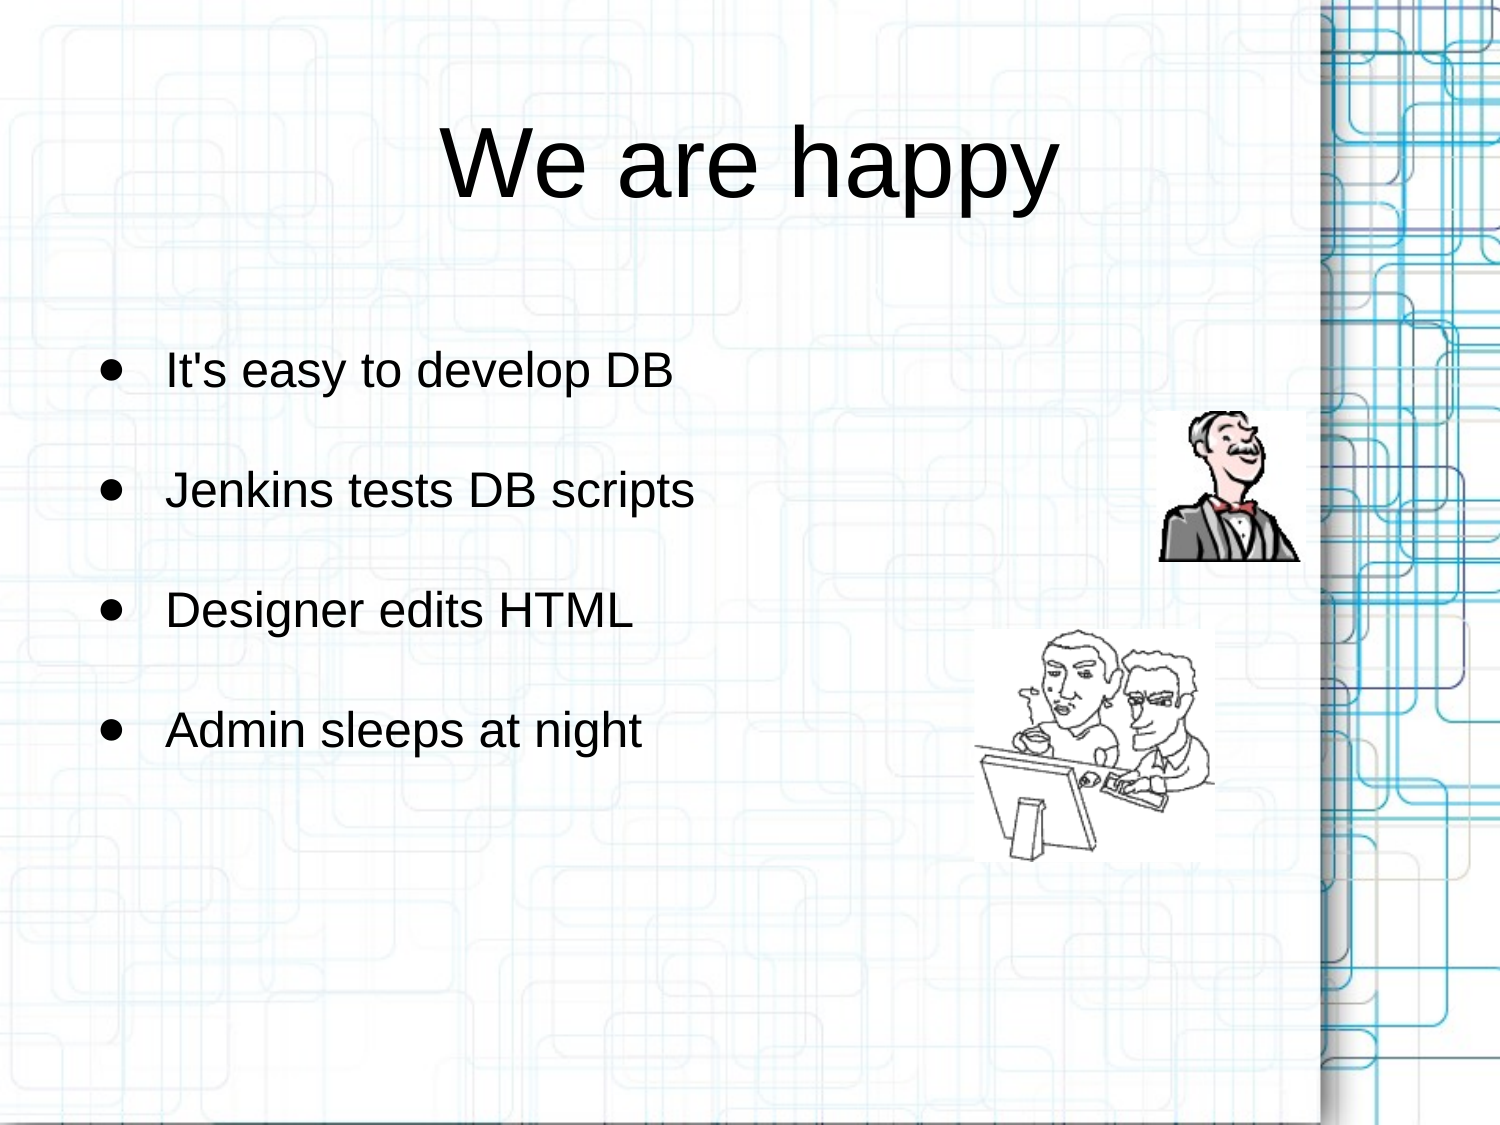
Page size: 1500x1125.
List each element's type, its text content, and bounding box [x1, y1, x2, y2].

list It's easy to develop DB Jenkins tests DB scripts Designer edits HTML Admin sleeps at night [75, 262, 1425, 1078]
text_box [1156, 411, 1307, 562]
text_box [974, 629, 1216, 862]
picture [0, 0, 1500, 1125]
title We are happy [75, 45, 1426, 233]
